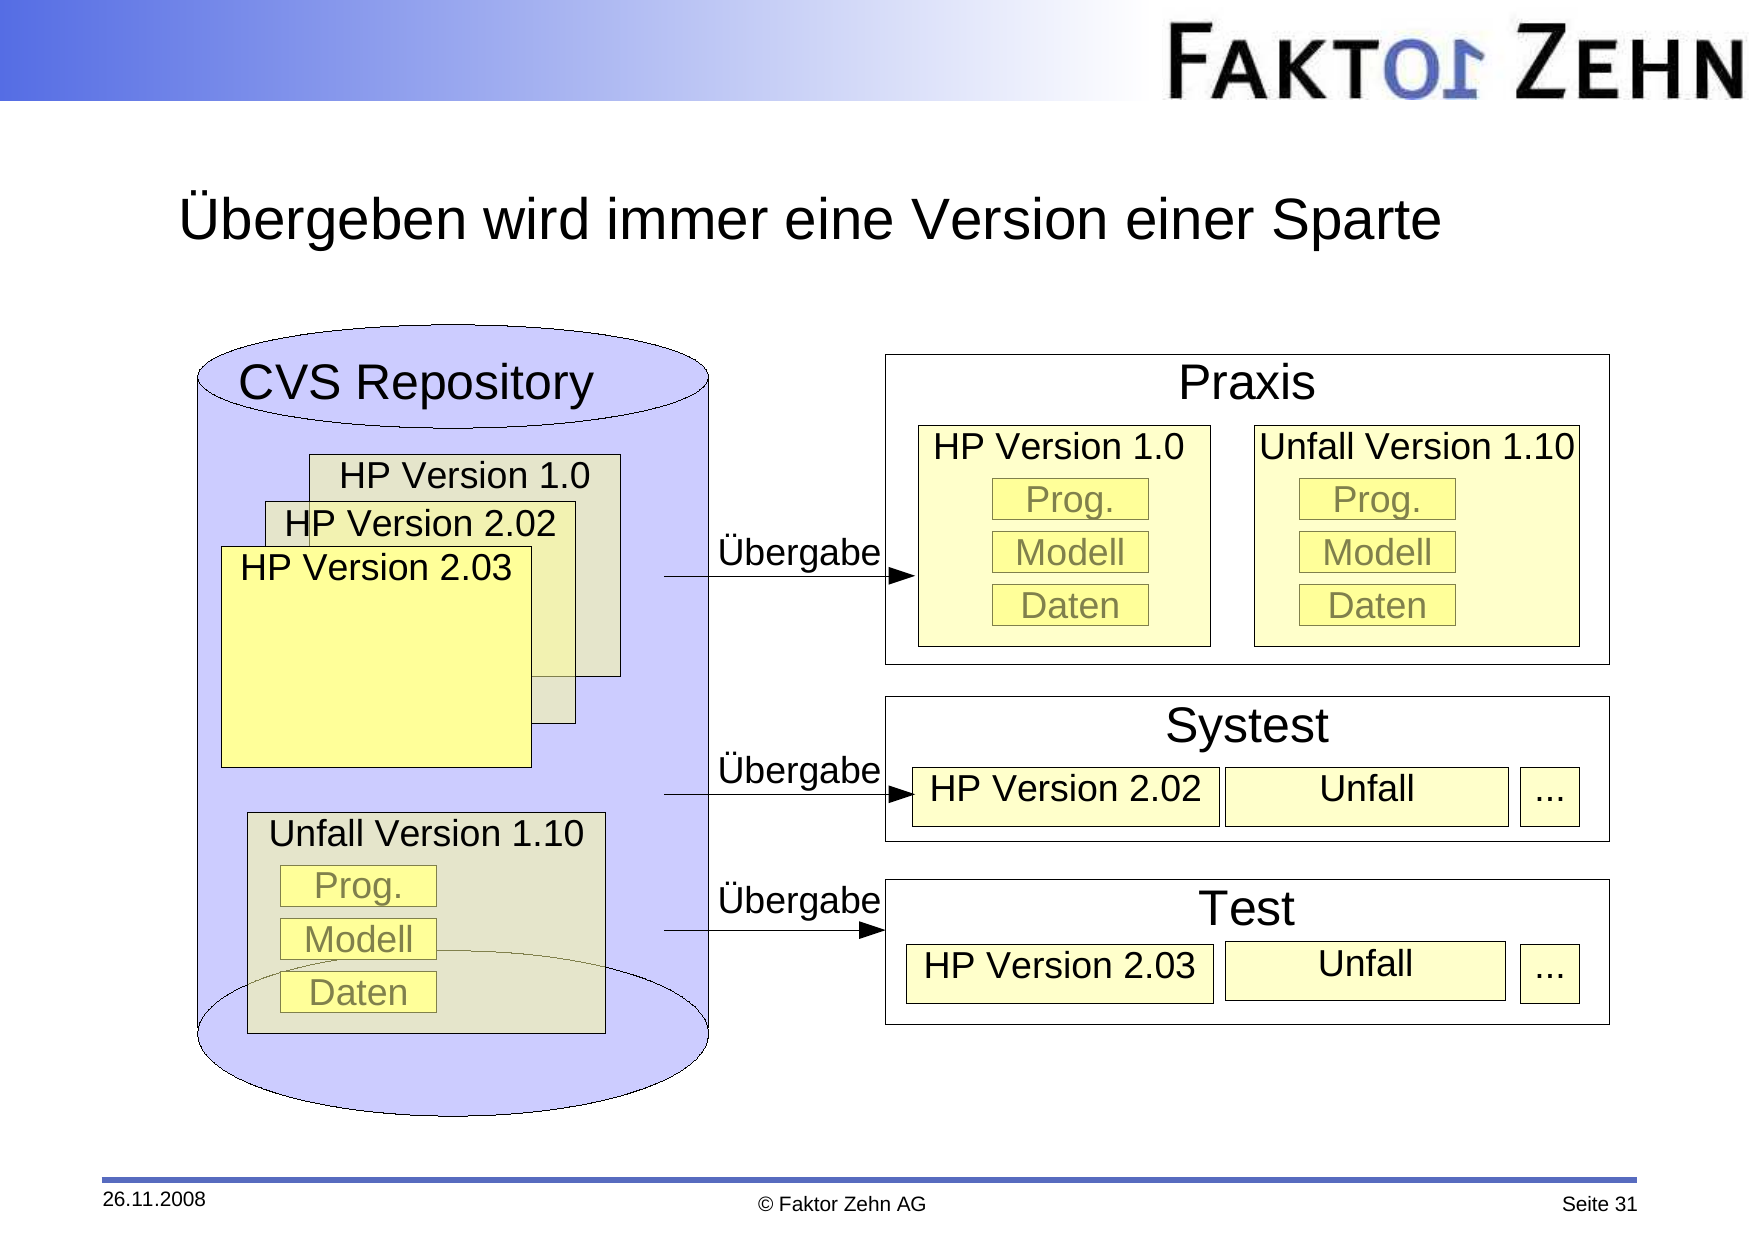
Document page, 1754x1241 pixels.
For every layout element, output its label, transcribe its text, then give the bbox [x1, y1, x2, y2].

text_box Übergabe [717, 879, 895, 923]
text_box Unfall [1225, 941, 1506, 1001]
text_box Systest [885, 696, 1610, 842]
text_box HP Version 2.02 [912, 767, 1220, 827]
text_box Unfall Version 1.10 [1254, 425, 1580, 647]
title Übergeben wird immer eine Version einer Sparte [179, 142, 1576, 296]
text_box Test [885, 879, 1610, 1025]
text_box HP Version 2.02 [265, 501, 576, 724]
text_box Übergabe [717, 531, 895, 574]
text_box Unfall [1225, 767, 1509, 827]
picture [1162, 7, 1752, 100]
text_box HP Version 2.03 [221, 546, 532, 768]
text_box ... [1520, 944, 1580, 1004]
text_box ... [1520, 767, 1580, 827]
text_box [197, 324, 709, 1117]
text_box HP Version 1.0 [309, 454, 621, 677]
text_box CVS Repository [239, 354, 609, 411]
text_box HP Version 1.0 [918, 425, 1211, 647]
text_box Praxis [885, 354, 1610, 665]
text_box Unfall Version 1.10 [247, 812, 606, 1034]
text_box Übergabe [717, 750, 895, 793]
text_box HP Version 2.03 [906, 944, 1214, 1004]
